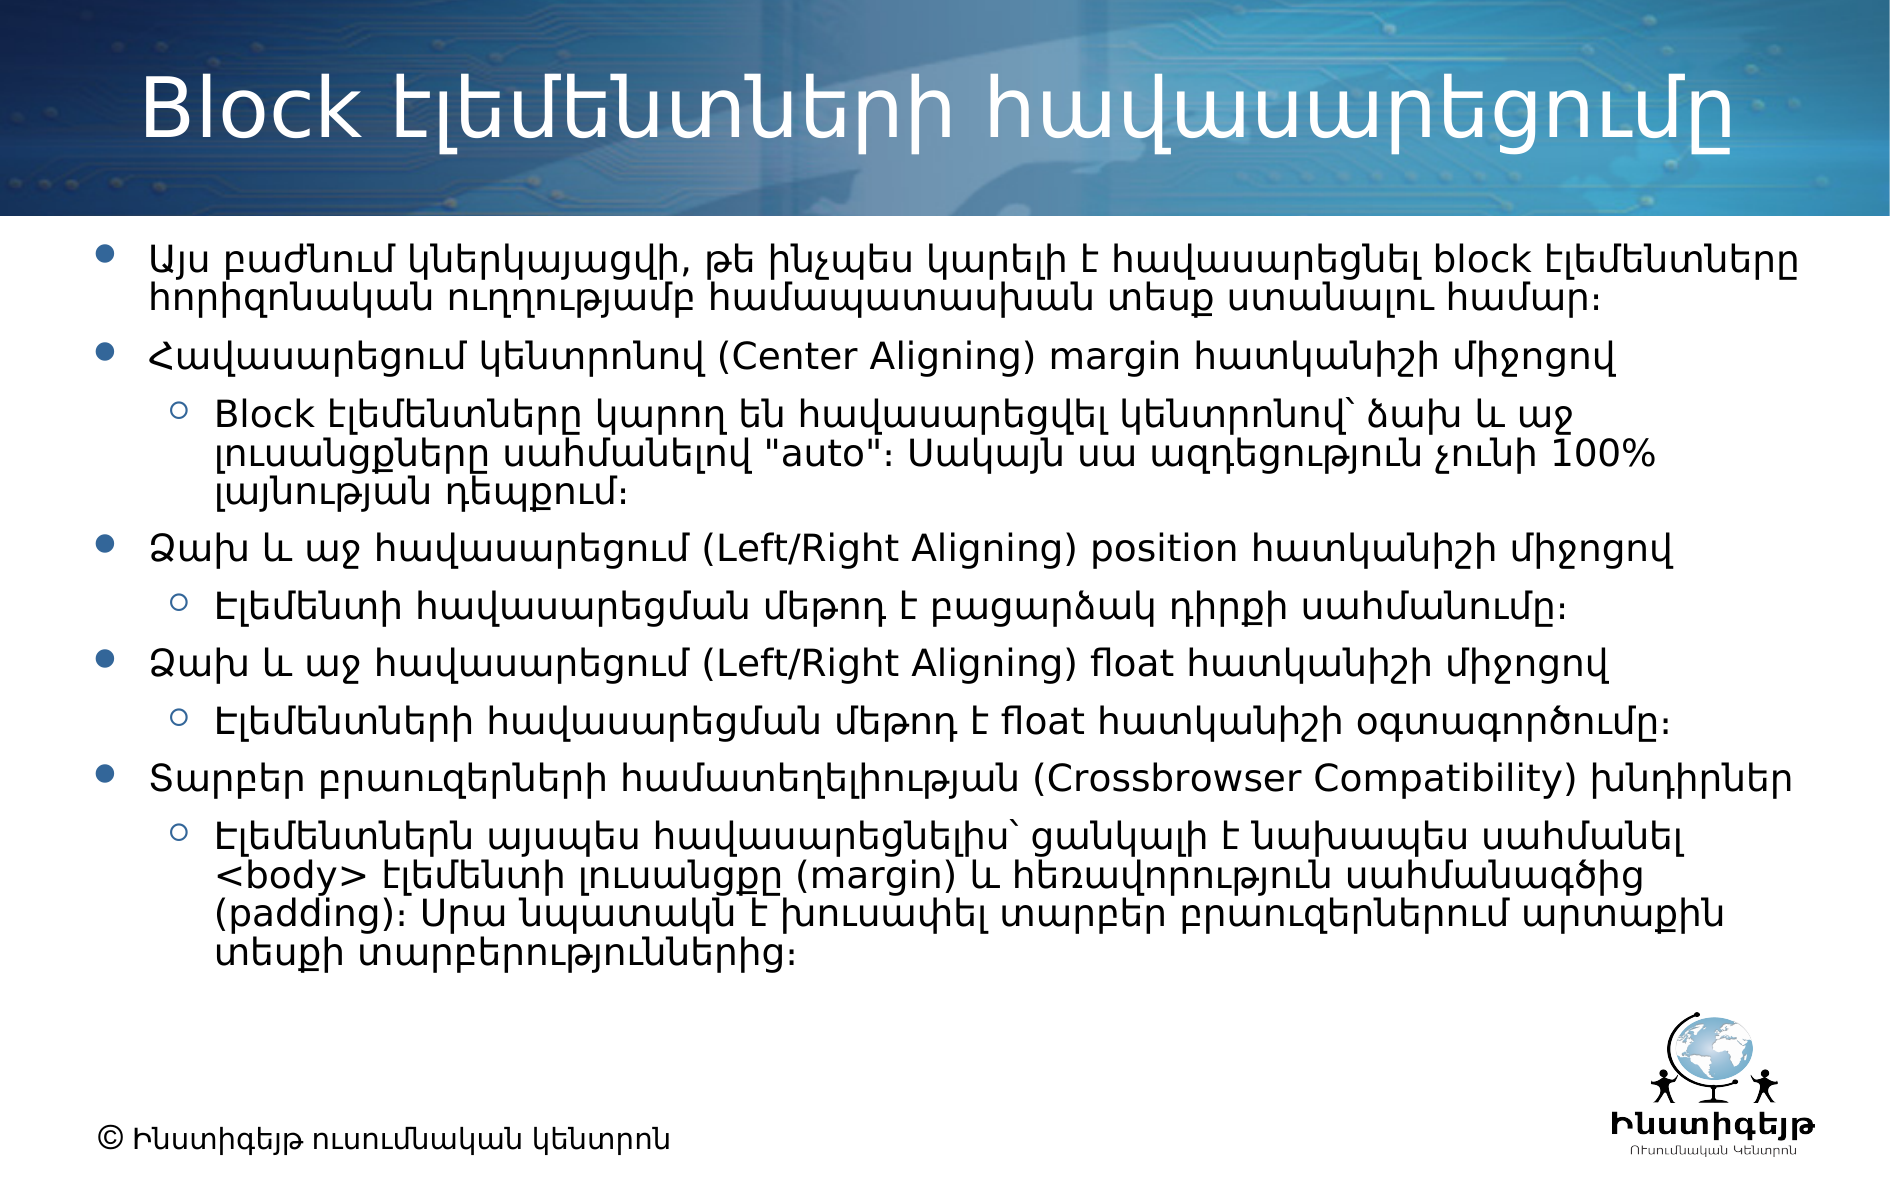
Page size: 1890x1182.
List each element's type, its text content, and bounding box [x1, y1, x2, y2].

picture [1612, 1012, 1815, 1157]
list Այս բաժնում կներկայացվի, թե ինչպես կարելի է հավասարեցնել block էլեմենտները հորիզոնական ուղղությամբ համապատասխան տեսք ստանալու համար։ Հավասարեցում կենտրոնով (Center Aligning) margin հատկանիշի միջոցով Block էլեմենտները կարող են հավասարեցվել կենտրոնով՝ ձախ և աջ լուսանցքները սահմանելով "auto"։ Սակայն սա ազդեցություն չունի 100% լայնության դեպքում։ Ձախ և աջ հավասարեցում (Left/Right Aligning) position հատկանիշի միջոցով Էլեմենտի հավասարեցման մեթոդ է բացարձակ դիրքի սահմանումը։ Ձախ և աջ հավասարեցում (Left/Right Aligning) float հատկանիշի միջոցով Էլեմենտների հավասարեցման մեթոդ է float հատկանիշի օգտագործումը։ Տարբեր բրաուզերների համատեղելիության (Crossbrowser Compatibility) խնդիրներ Էլեմենտներն այսպես հավասարեցնելիս՝ ցանկալի է նախապես սահմանել <body> էլեմենտի լուսանցքը (margin) և հեռավորություն սահմանագծից (padding)։ Սրա նպատակն է խուսափել տարբեր բրաուզերներում արտաքին տեսքի տարբերություններից։ [93, 241, 1820, 266]
picture [0, 0, 1890, 216]
